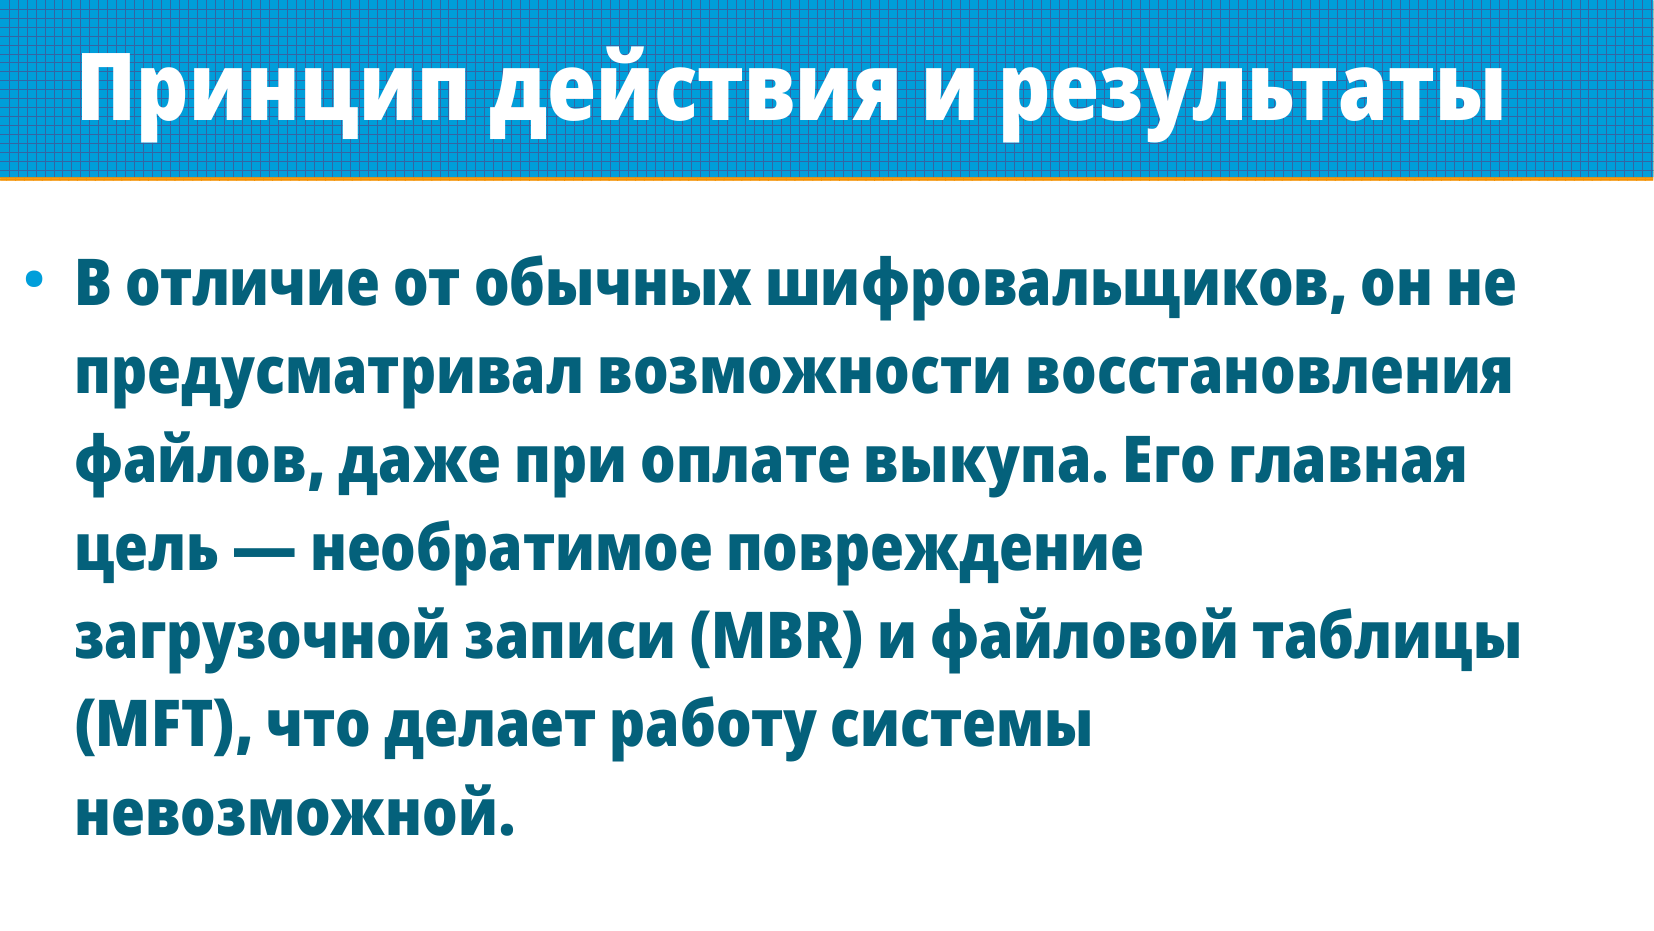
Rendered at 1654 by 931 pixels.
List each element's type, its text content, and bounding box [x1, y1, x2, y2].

list В отличие от обычных шифровальщиков, он не предусматривал возможности восстановления файлов, даже при оплате выкупа. Его главная цель — необратимое повреждение загрузочной записи (MBR) и файловой таблицы (MFT), что делает работу системы невозможной. [5, 236, 1536, 857]
title Принцип действия и результаты [76, 0, 1565, 148]
